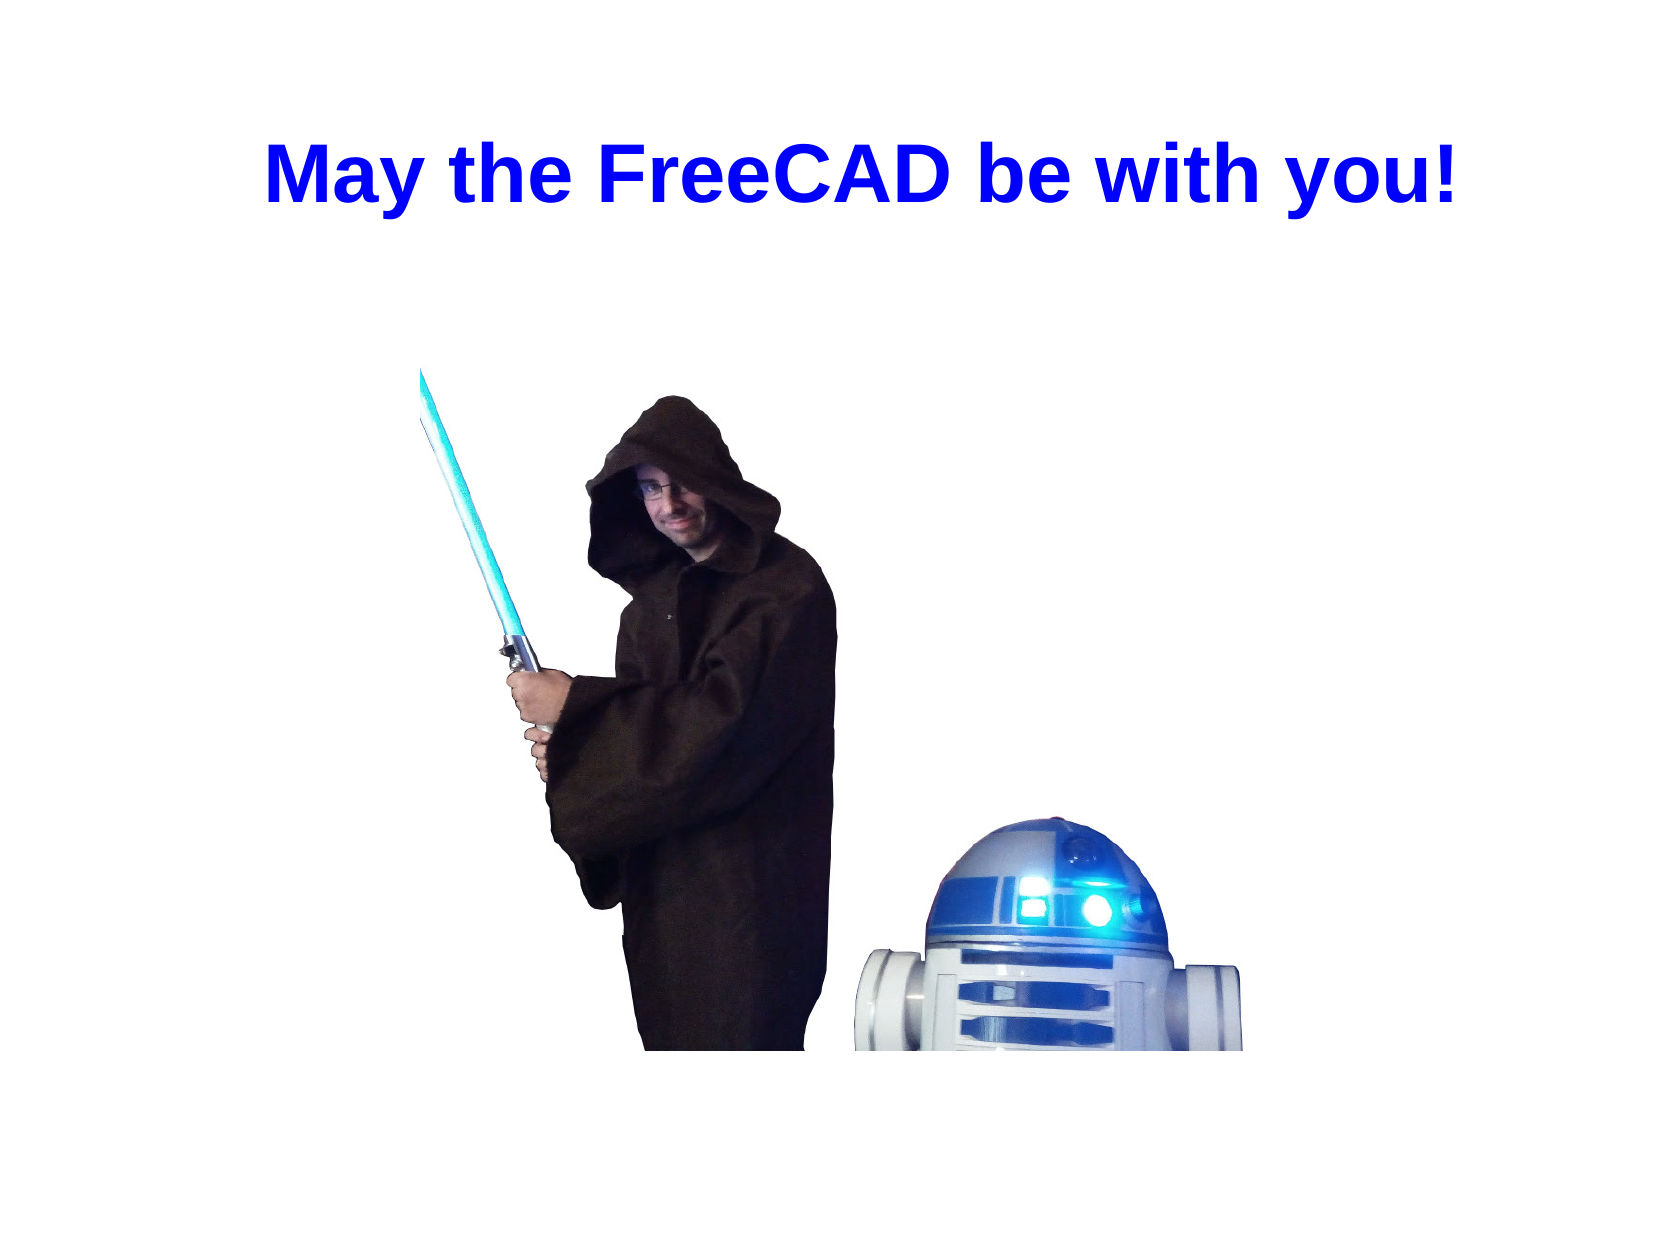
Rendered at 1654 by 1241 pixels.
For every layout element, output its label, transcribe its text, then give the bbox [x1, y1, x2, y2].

text_box May the FreeCAD be with you! [165, 120, 1561, 231]
picture [420, 341, 1274, 1051]
